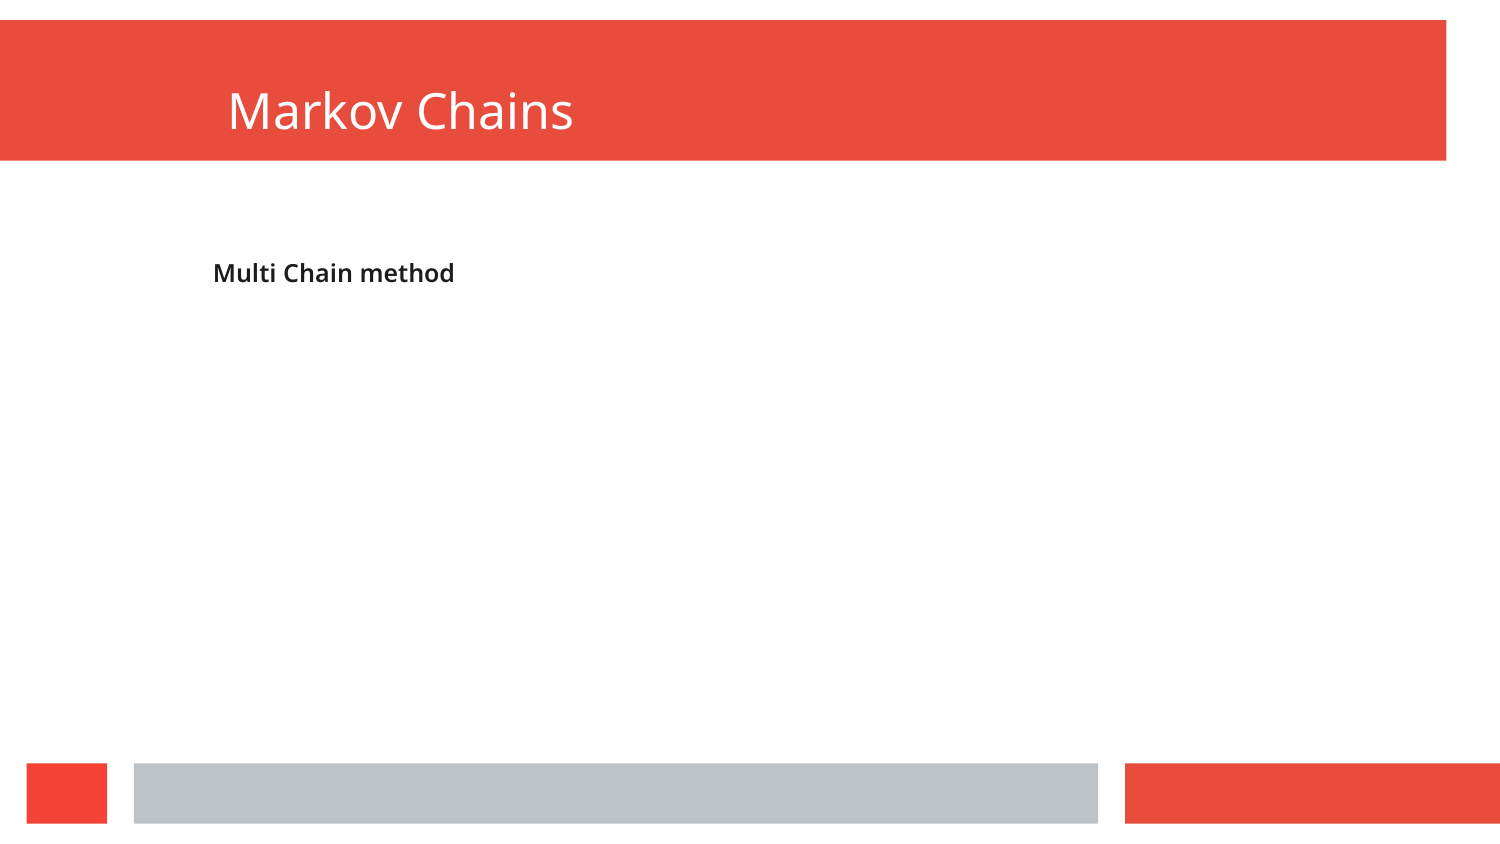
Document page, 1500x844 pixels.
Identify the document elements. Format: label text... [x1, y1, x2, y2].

title Markov Chains [212, 64, 1368, 215]
list Multi Chain method [212, 257, 1368, 735]
